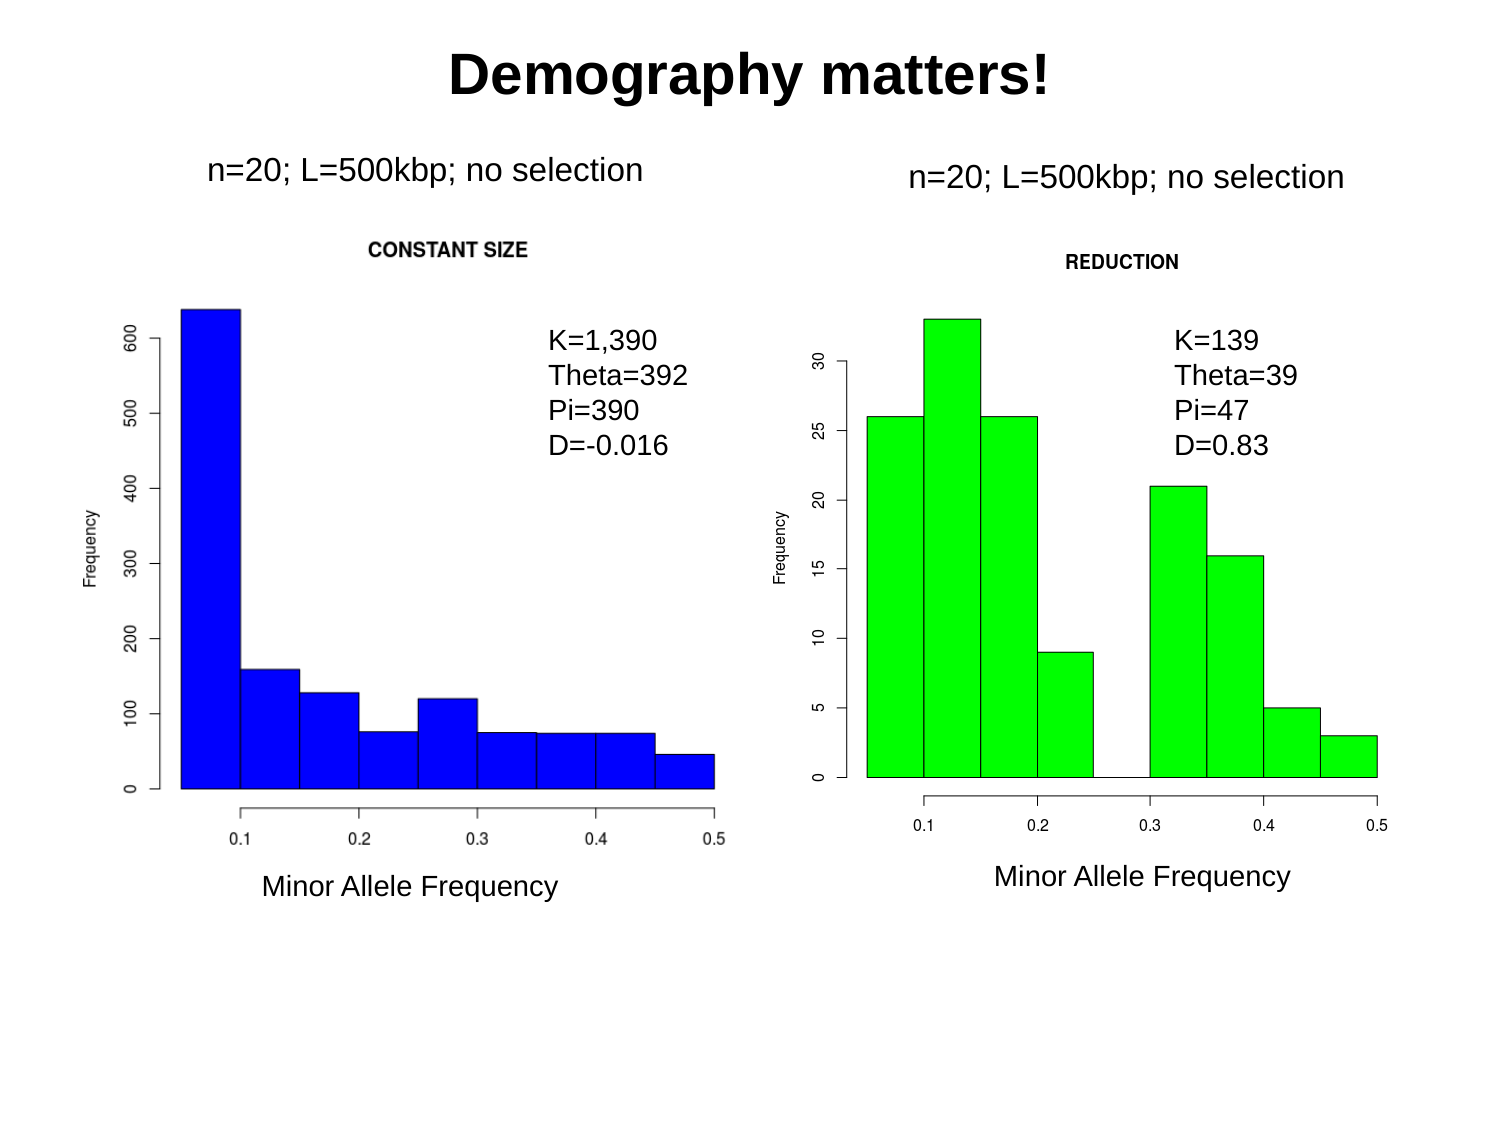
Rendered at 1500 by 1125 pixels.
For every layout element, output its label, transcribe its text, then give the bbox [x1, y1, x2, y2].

text_box n=20; L=500kbp; no selection [893, 147, 1361, 203]
text_box Minor Allele Frequency [979, 849, 1377, 900]
picture [82, 228, 736, 898]
text_box Minor Allele Frequency [246, 859, 645, 910]
title Demography matters! [0, 21, 1500, 121]
text_box K=139 Theta=39 Pi=47 D=0.83 [1159, 313, 1314, 469]
picture [769, 238, 1407, 880]
text_box K=1,390 Theta=392 Pi=390 D=-0.016 [533, 313, 704, 469]
text_box n=20; L=500kbp; no selection [192, 140, 660, 196]
